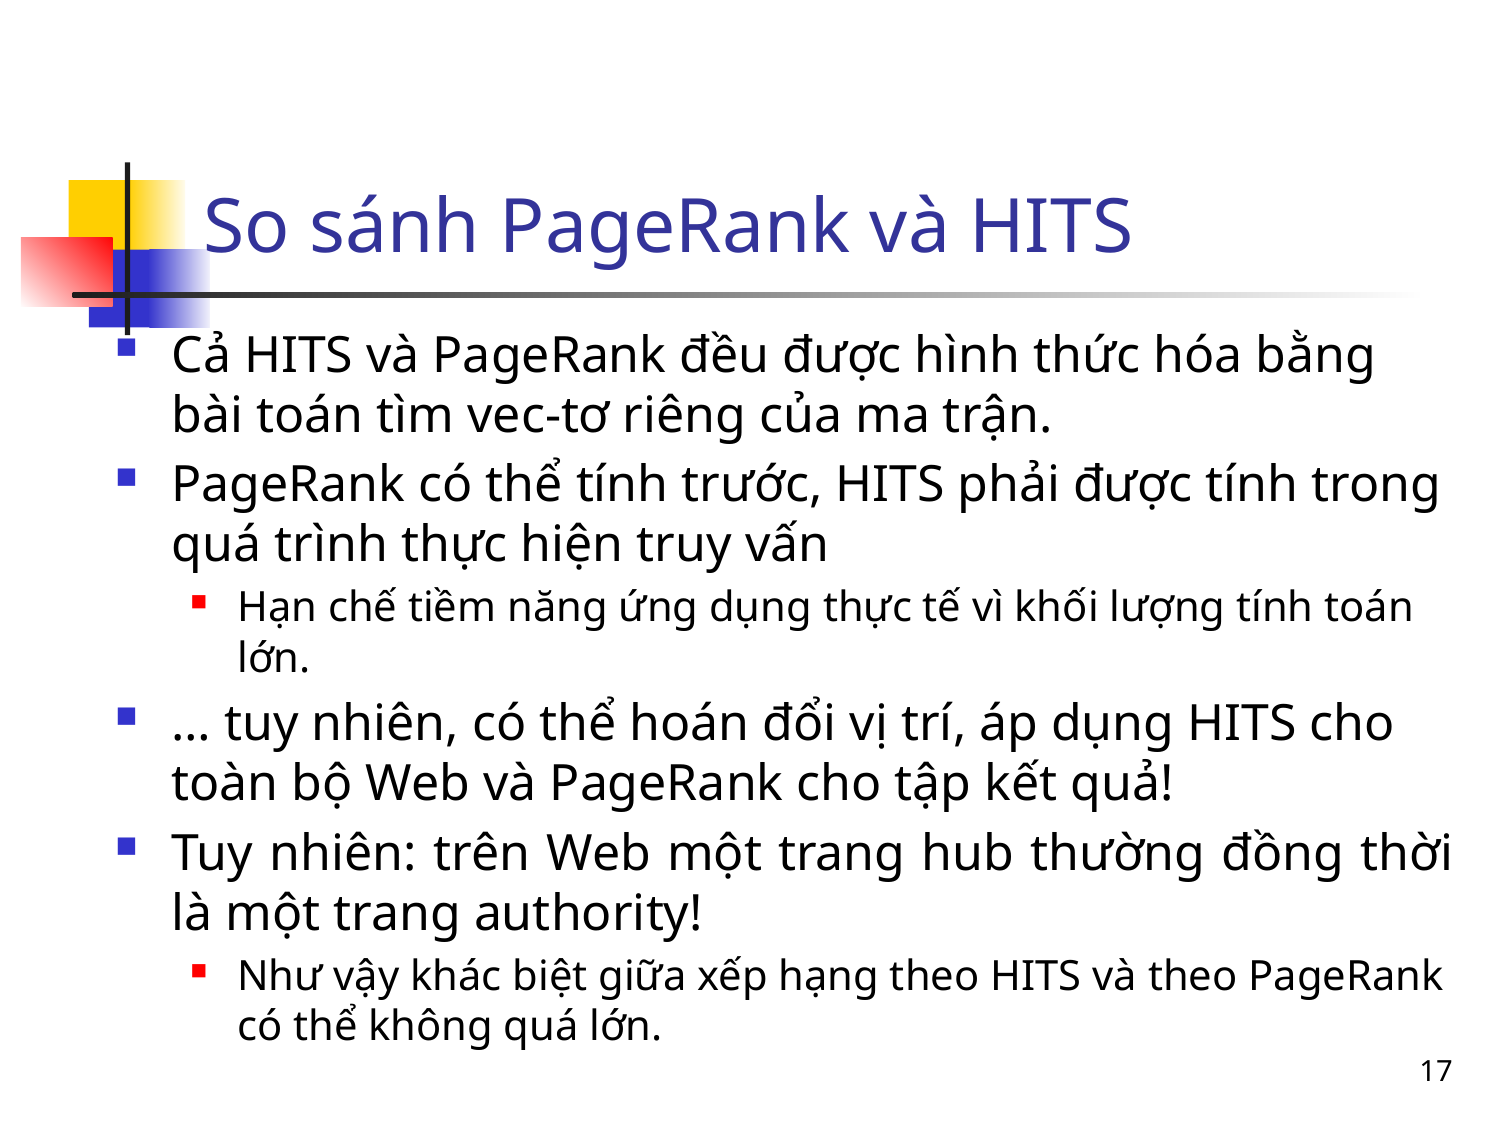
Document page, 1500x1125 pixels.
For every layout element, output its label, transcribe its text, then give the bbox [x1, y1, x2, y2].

list Cả HITS và PageRank đều được hình thức hóa bằng bài toán tìm vec-tơ riêng của ma trận. PageRank có thể tính trước, HITS phải được tính trong quá trình thực hiện truy vấn Hạn chế tiềm năng ứng dụng thực tế vì khối lượng tính toán lớn. … tuy nhiên, có thể hoán đổi vị trí, áp dụng HITS cho toàn bộ Web và PageRank cho tập kết quả! Tuy nhiên: trên Web một trang hub thường đồng thời là một trang authority! Như vậy khác biệt giữa xếp hạng theo HITS và theo PageRank có thể không quá lớn. [100, 314, 1469, 1100]
title So sánh PageRank và HITS [188, 35, 1468, 275]
